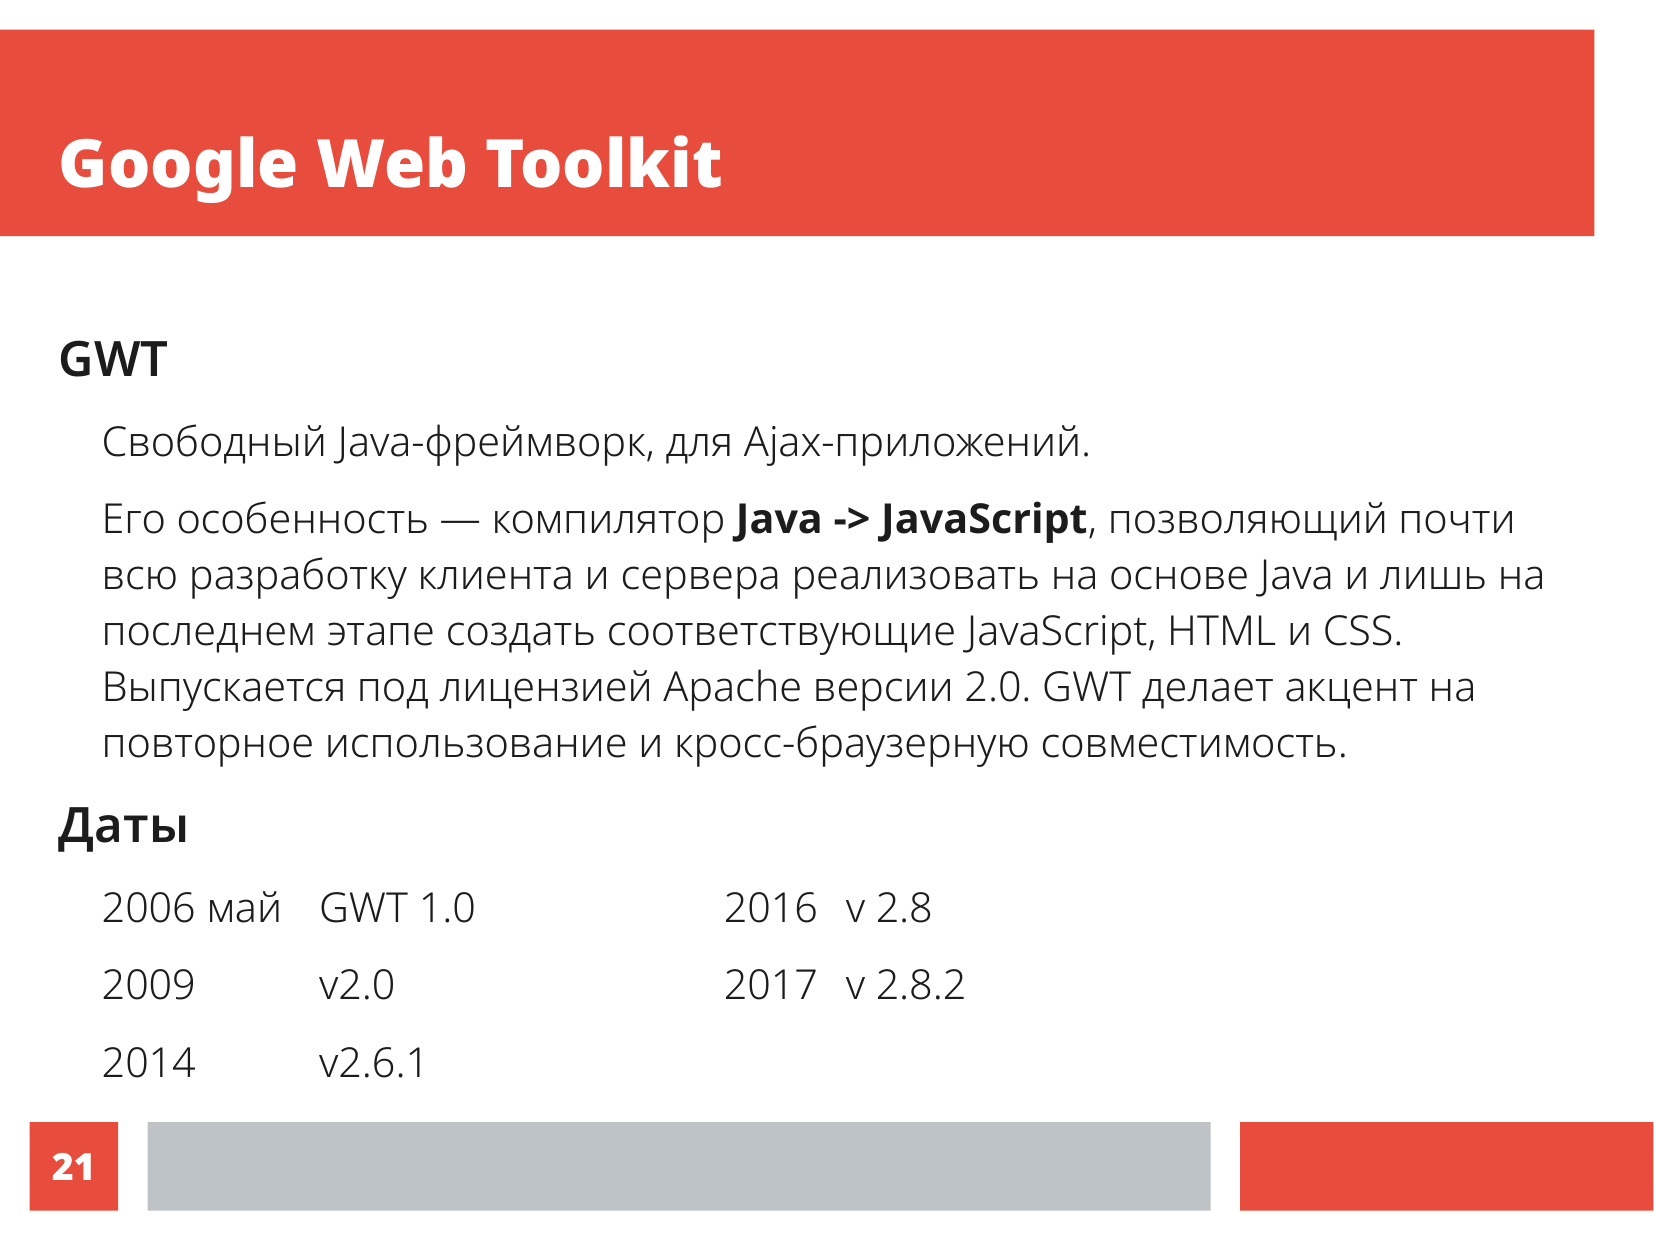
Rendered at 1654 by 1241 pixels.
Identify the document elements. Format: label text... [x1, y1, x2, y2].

list GWT Свободный Java-фреймворк, для Ajax-приложений. Его особенность — компилятор Java -> JavaScript, позволяющий почти всю разработку клиента и сервера реализовать на основе Java и лишь на последнем этапе создать соответствующие JavaScript, HTML и CSS. Выпускается под лицензией Apache версии 2.0. GWT делает акцент на повторное использование и кросс‐браузерную совместимость. Даты 2006 май GWT 1.0 2016 v 2.8 2009 v2.0 2017 v 2.8.2 2014 v2.6.1 [59, 324, 1565, 1093]
title Google Web Toolkit [59, 59, 1595, 207]
